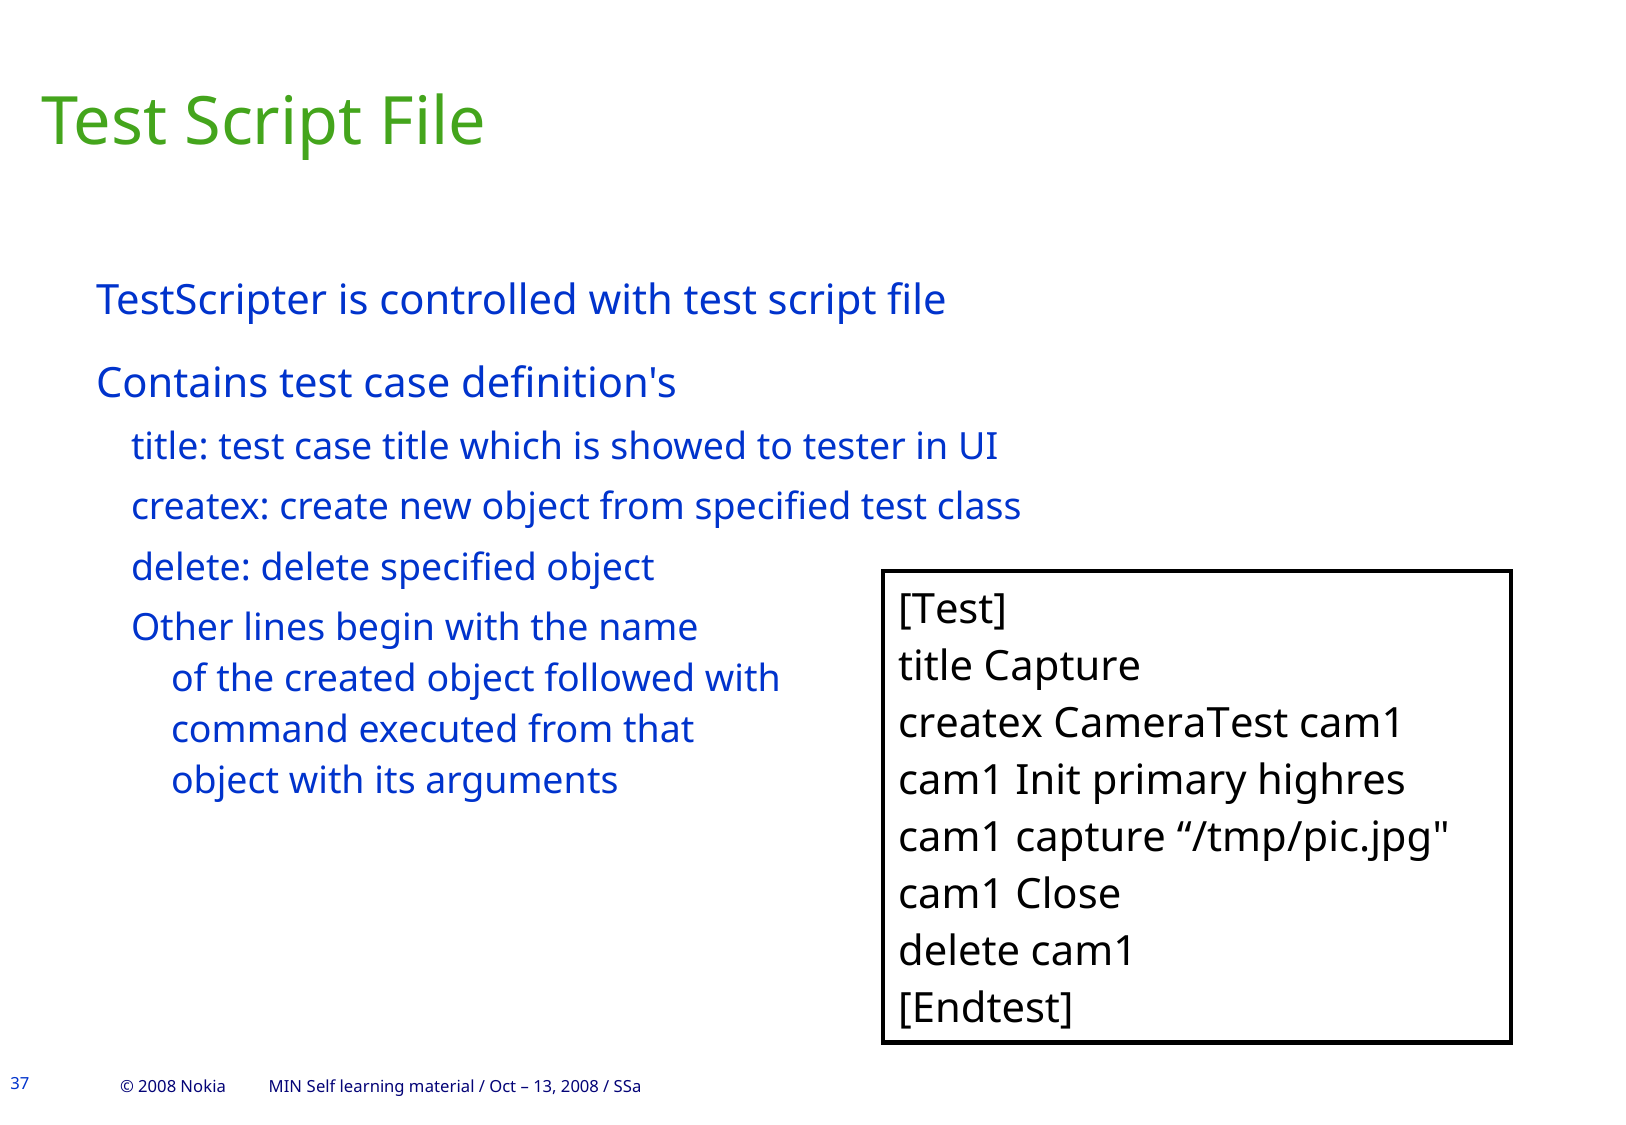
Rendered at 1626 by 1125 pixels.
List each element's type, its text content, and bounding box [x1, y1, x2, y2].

title Test Script File [41, 70, 1504, 174]
text_box [Test] title Capture createx CameraTest cam1 cam1 Init primary highres cam1 capture “/tmp/pic.jpg" cam1 Close delete cam1 [Endtest] [883, 571, 1511, 1043]
list TestScripter is controlled with test script file Contains test case definition's title: test case title which is showed to tester in UI createx: create new object from specified test class delete: delete specified object Other lines begin with the name of the created object followed with command executed from that object with its arguments [81, 262, 1544, 1006]
